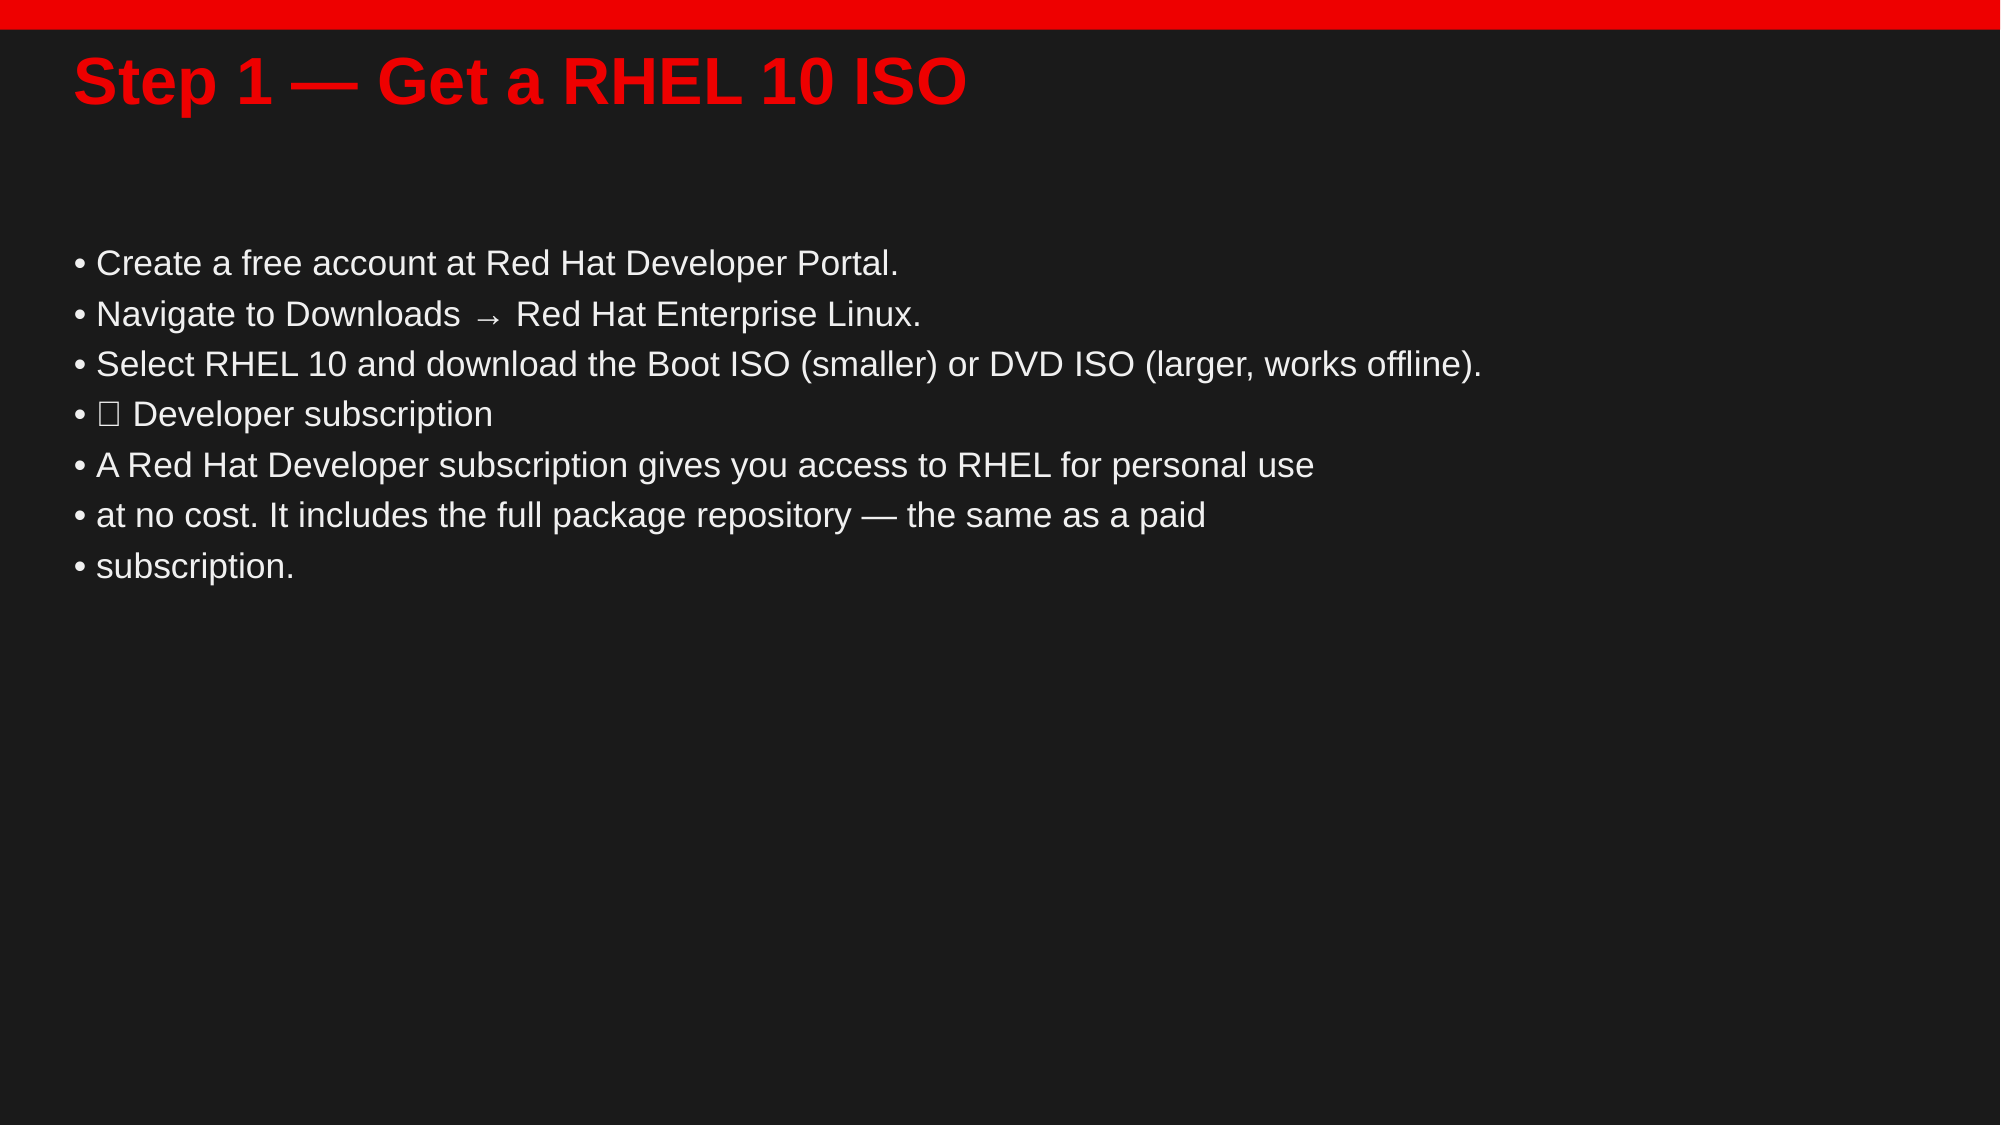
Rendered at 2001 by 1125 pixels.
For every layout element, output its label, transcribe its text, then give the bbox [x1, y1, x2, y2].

text_box • Create a free account at Red Hat Developer Portal. • Navigate to Downloads → Red Hat Enterprise Linux. • Select RHEL 10 and download the Boot ISO (smaller) or DVD ISO (larger, works offline). • 💡 Developer subscription • A Red Hat Developer subscription gives you access to RHEL for personal use • at no cost. It includes the full package repository — the same as a paid • subscription. [59, 236, 1942, 1037]
text_box Step 1 — Get a RHEL 10 ISO [59, 36, 1942, 208]
text_box [0, 0, 2001, 30]
